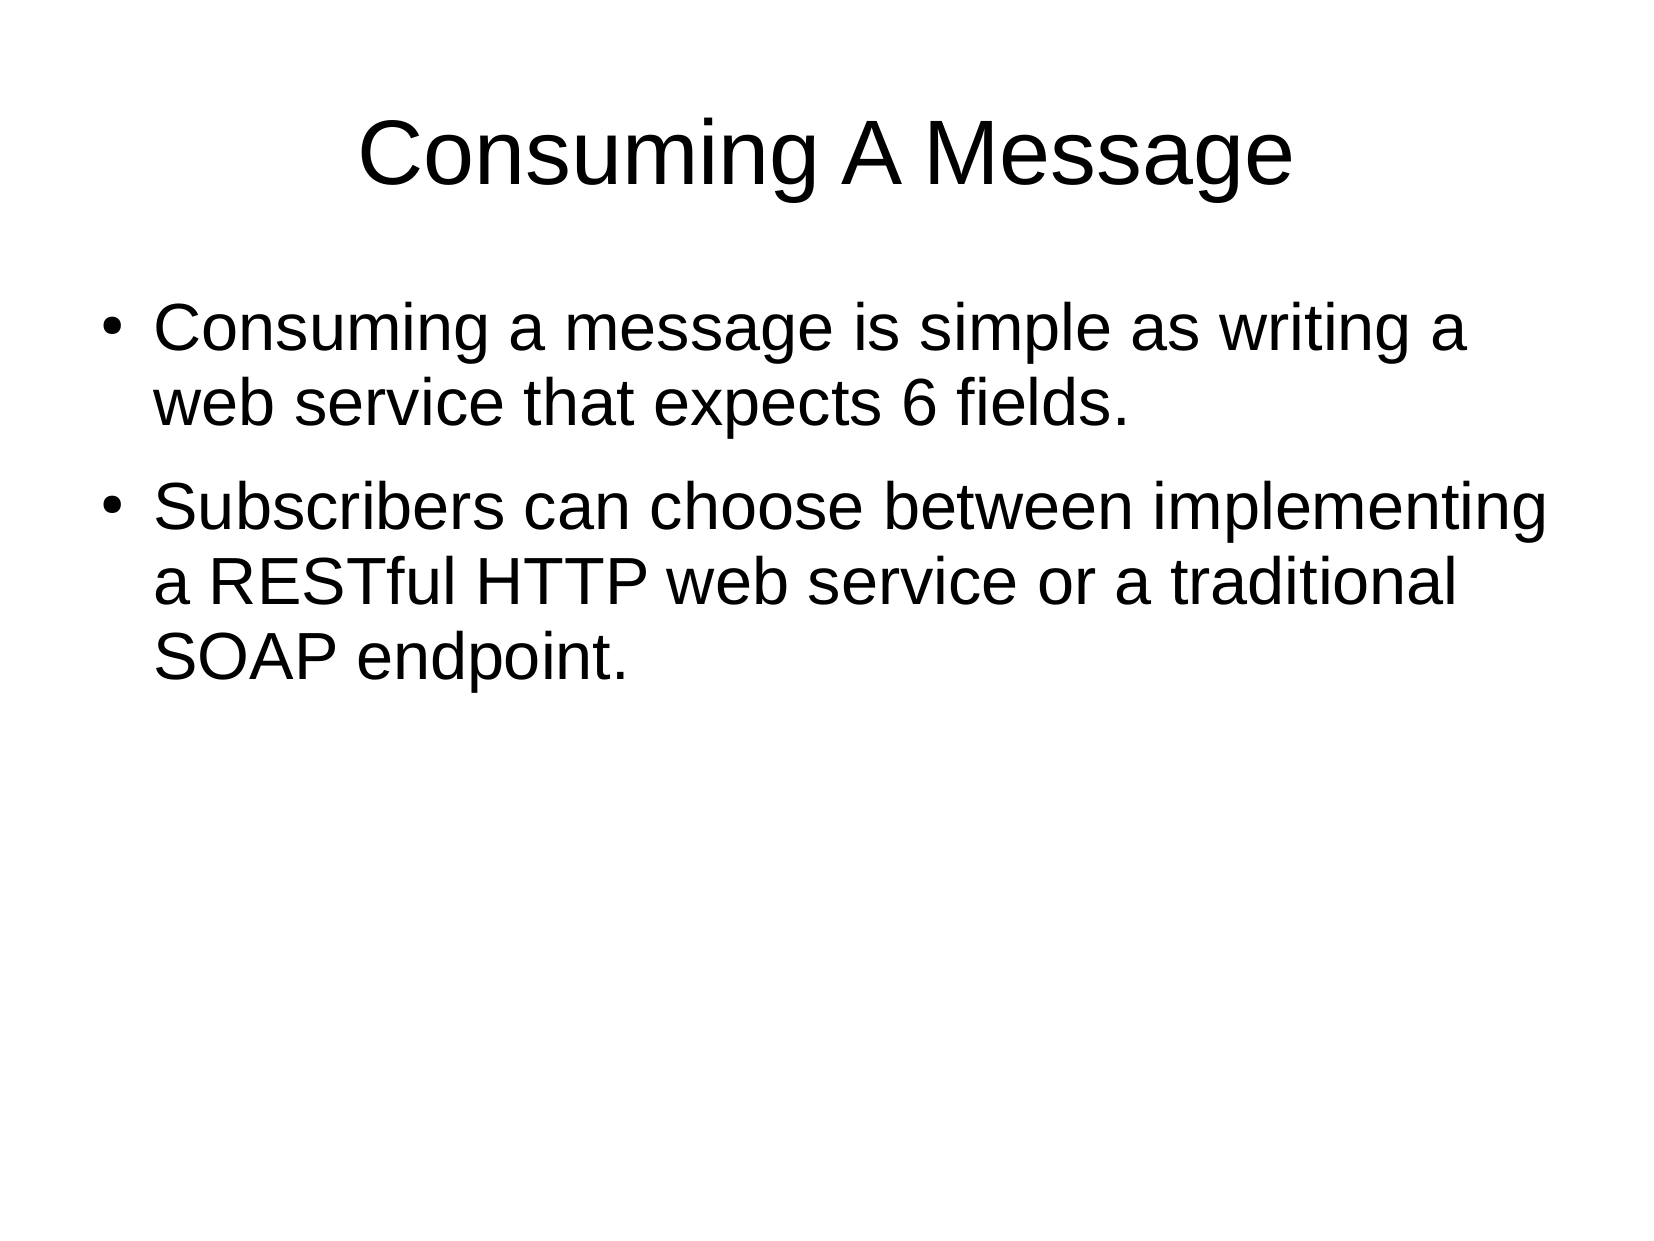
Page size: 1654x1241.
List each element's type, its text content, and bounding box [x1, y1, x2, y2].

list Consuming a message is simple as writing a web service that expects 6 fields. Subscribers can choose between implementing a RESTful HTTP web service or a traditional SOAP endpoint. [82, 290, 1571, 1109]
title Consuming A Message [82, 49, 1571, 257]
